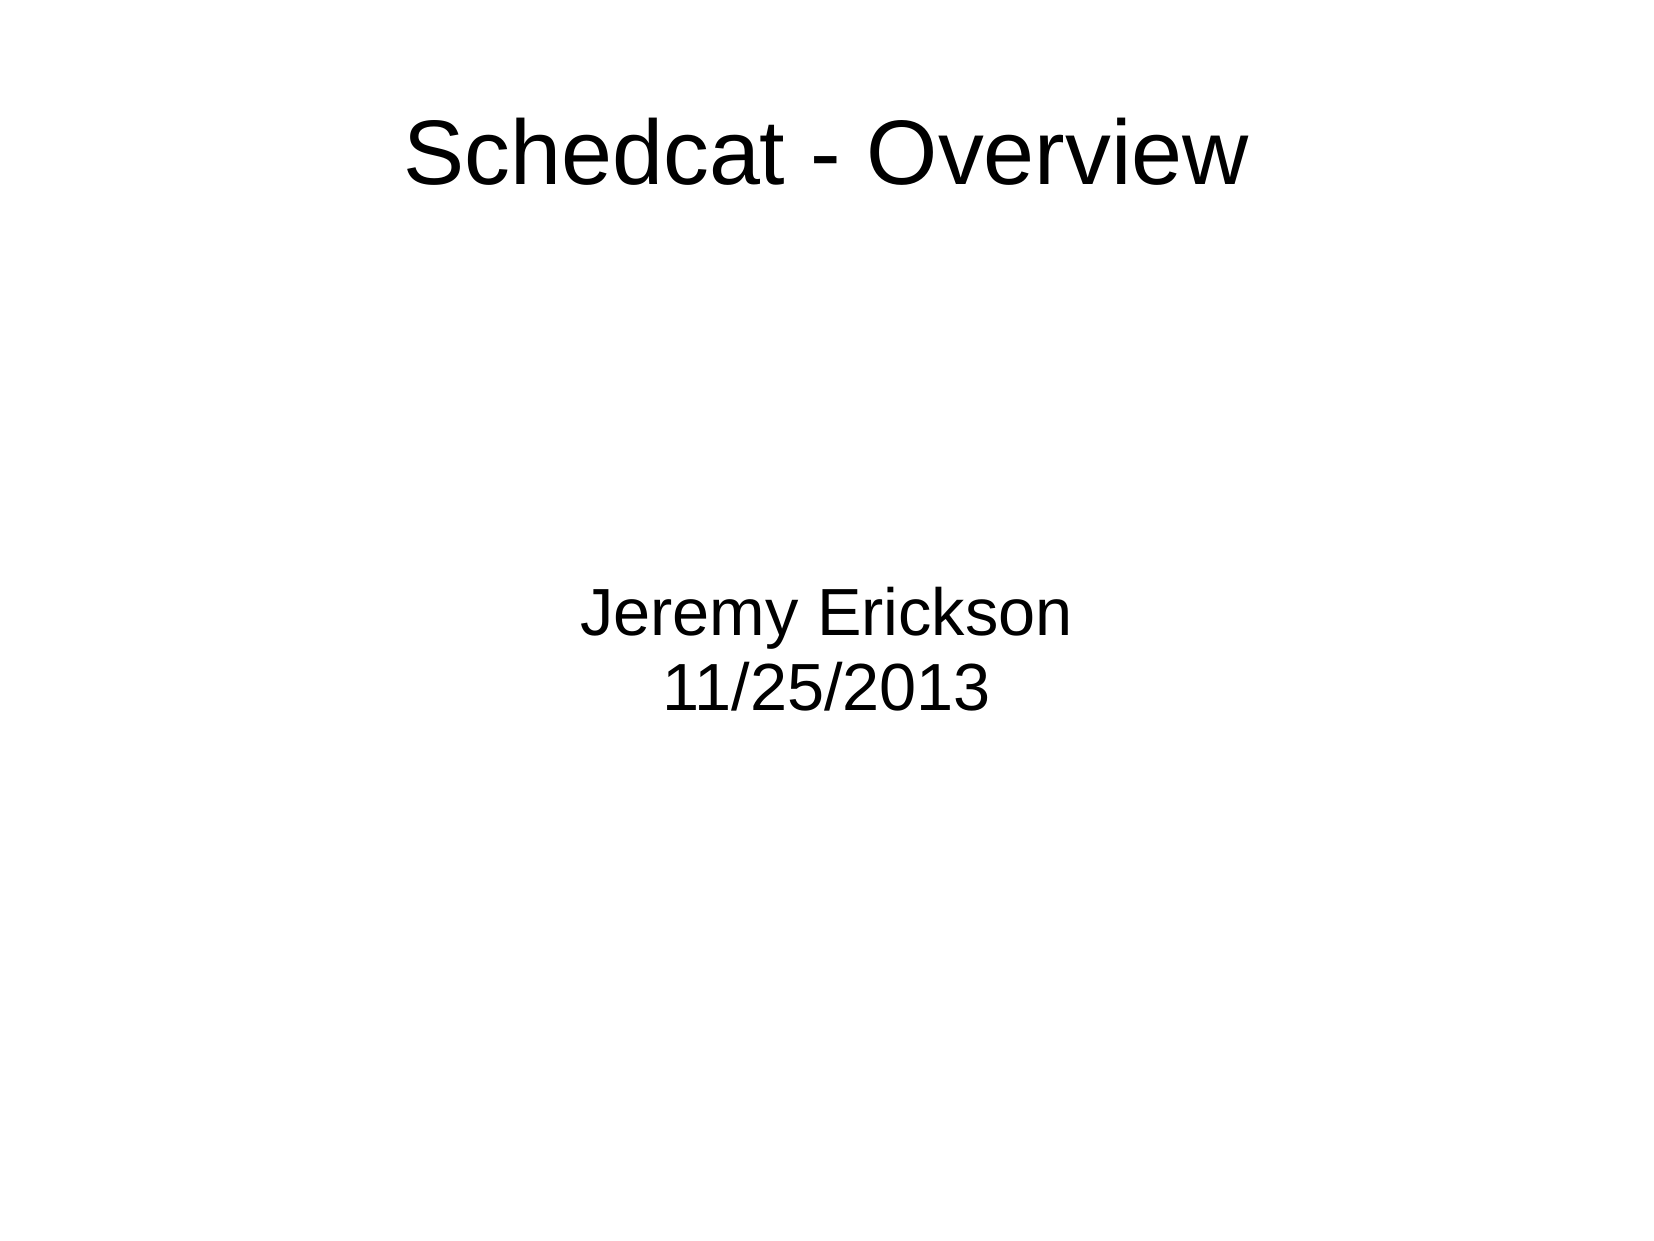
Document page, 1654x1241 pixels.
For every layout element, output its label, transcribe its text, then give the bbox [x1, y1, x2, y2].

subtitle Jeremy Erickson 11/25/2013 [82, 290, 1571, 1010]
title Schedcat - Overview [82, 49, 1571, 257]
